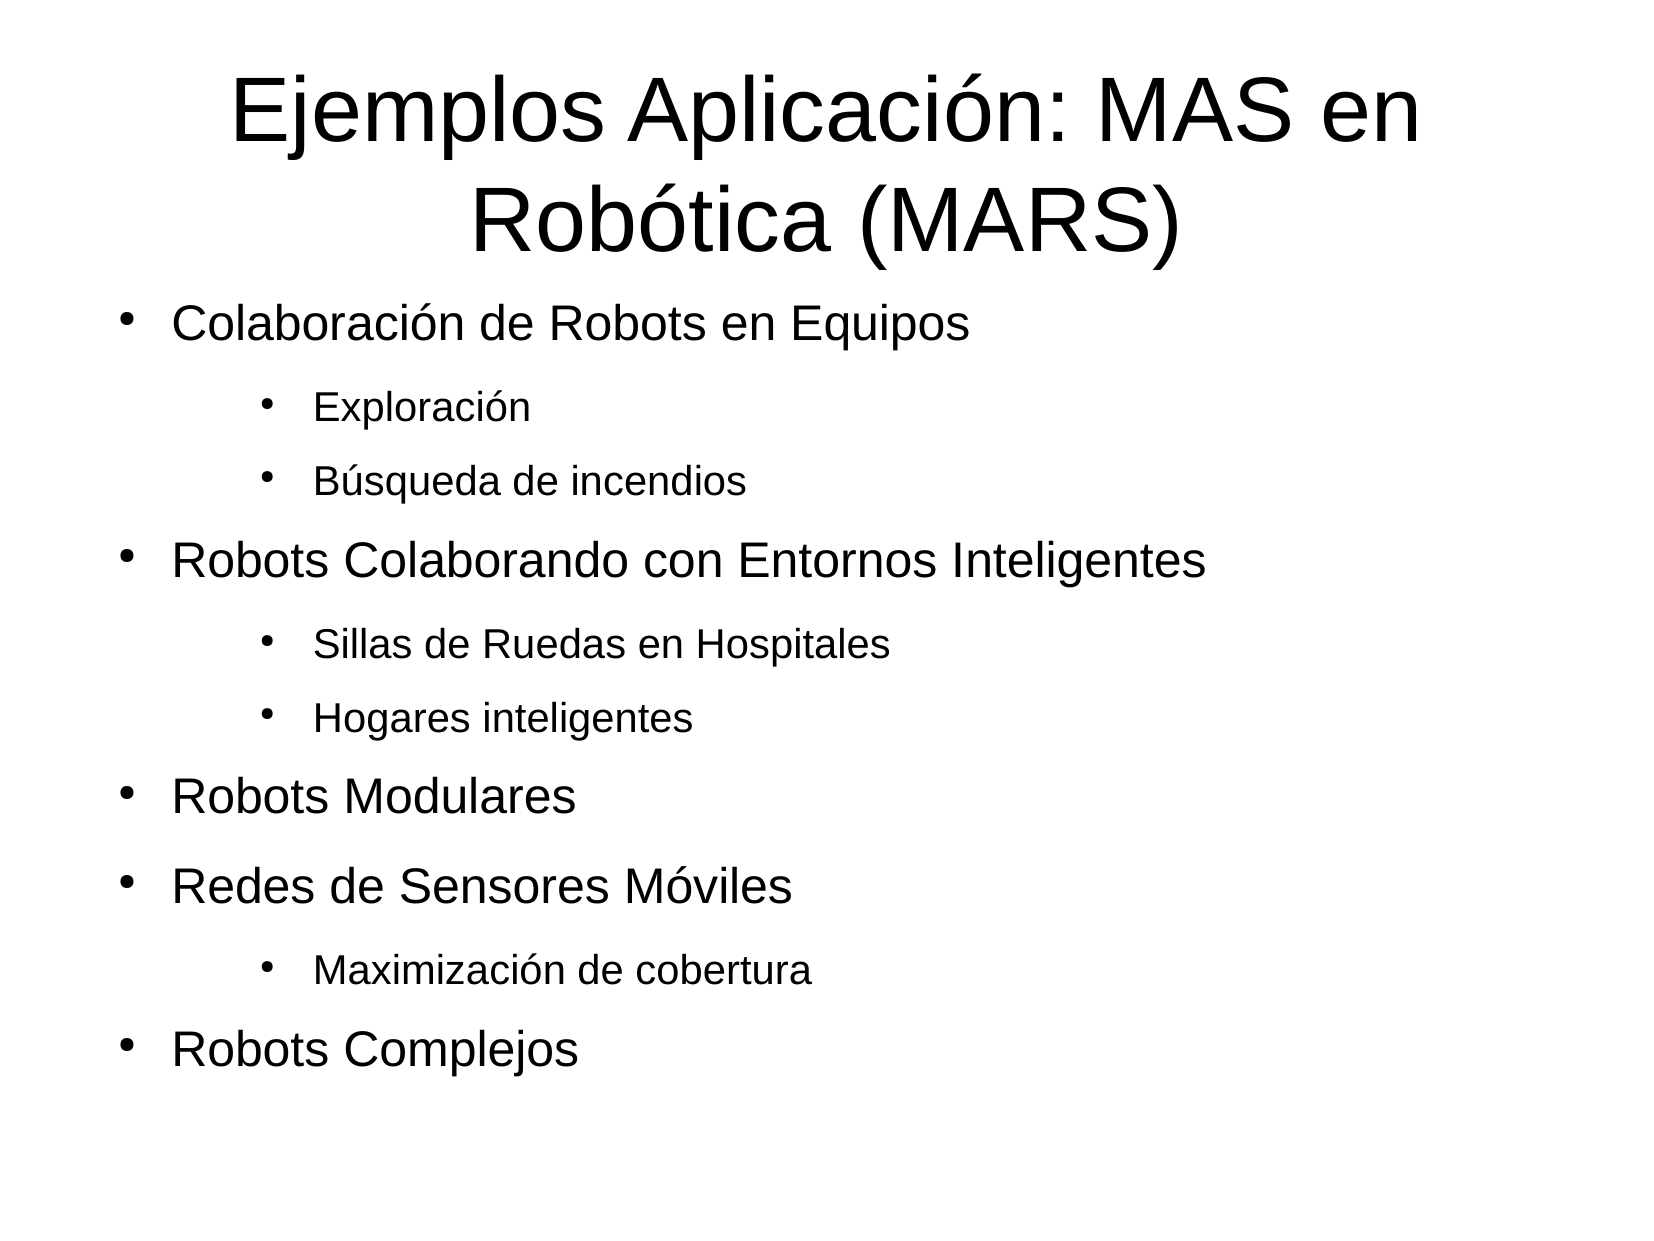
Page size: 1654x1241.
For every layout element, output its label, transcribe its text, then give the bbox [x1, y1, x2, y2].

list Colaboración de Robots en Equipos Exploración Búsqueda de incendios Robots Colaborando con Entornos Inteligentes Sillas de Ruedas en Hospitales Hogares inteligentes Robots Modulares Redes de Sensores Móviles Maximización de cobertura Robots Complejos [82, 290, 1571, 1109]
title Ejemplos Aplicación: MAS en Robótica (MARS) [82, 49, 1571, 257]
